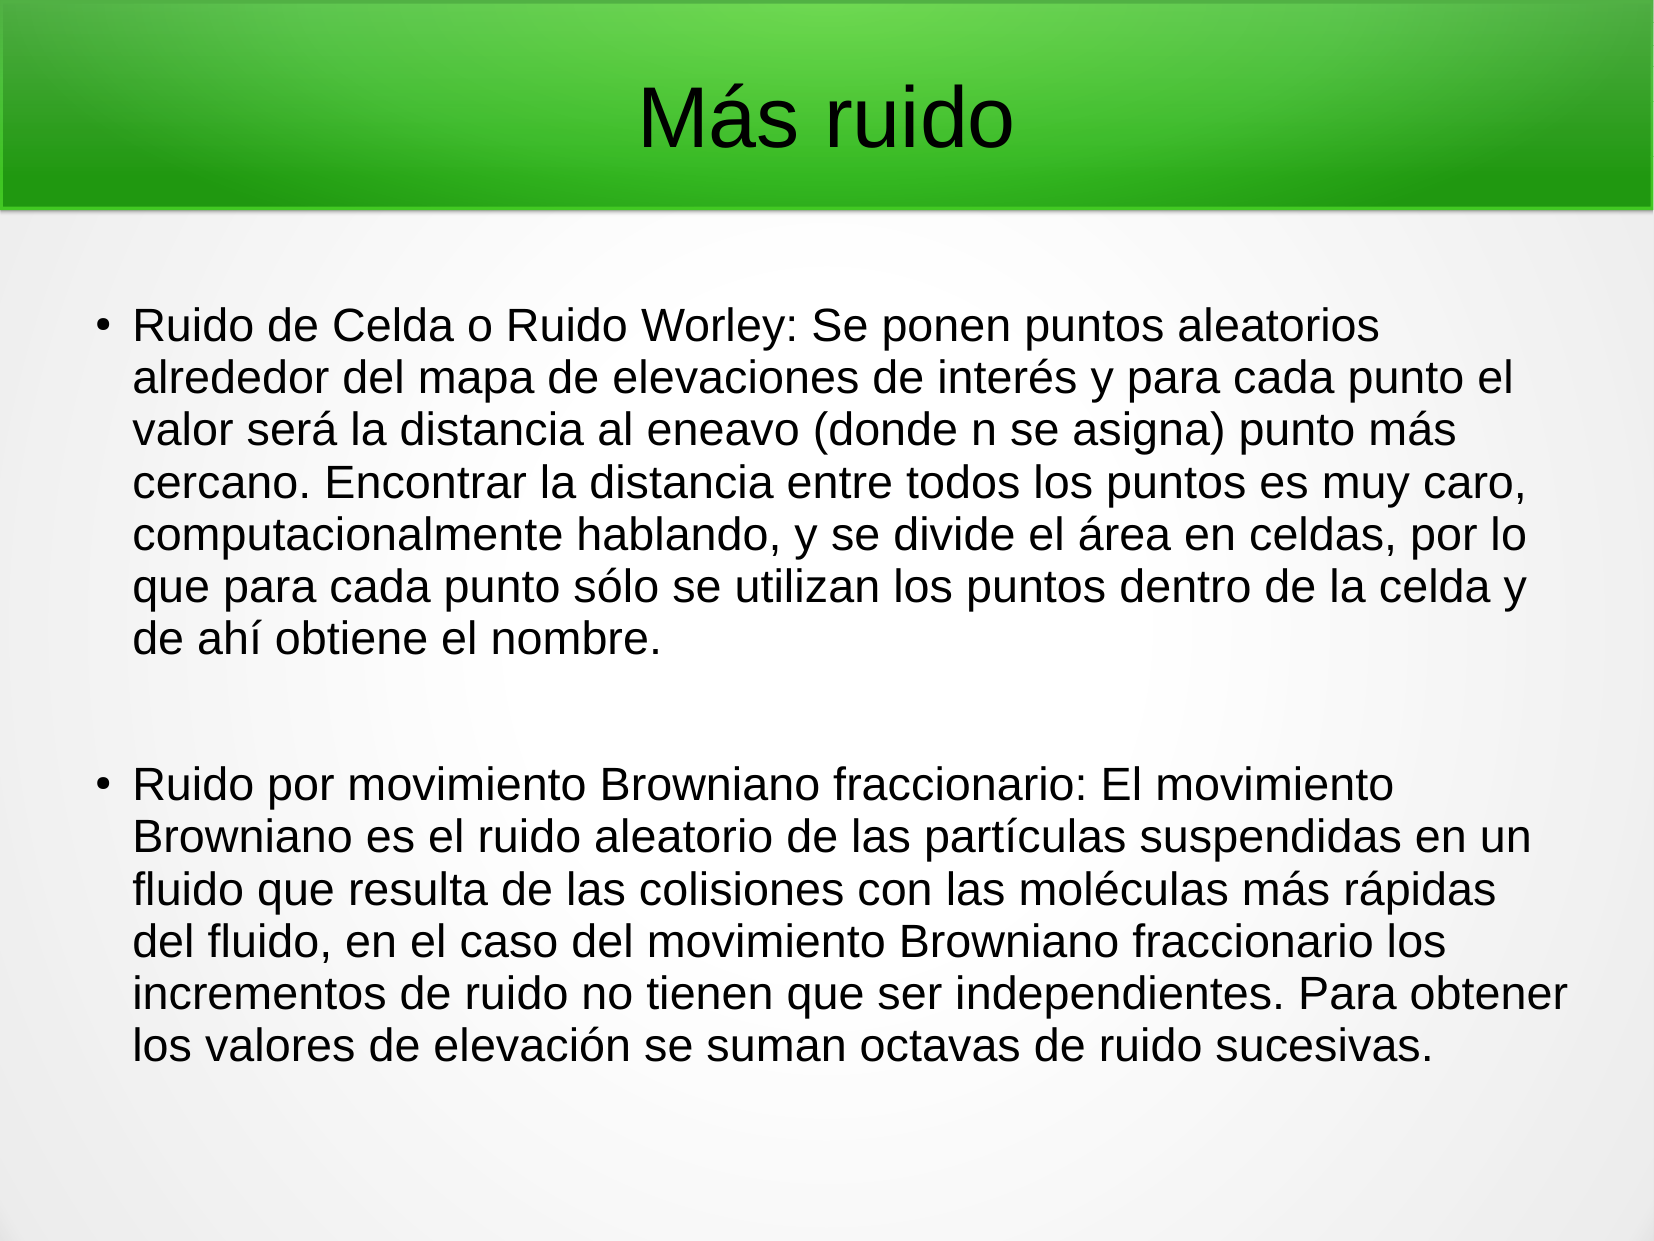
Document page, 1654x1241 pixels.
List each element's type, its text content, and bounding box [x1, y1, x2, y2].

list Ruido de Celda o Ruido Worley: Se ponen puntos aleatorios alrededor del mapa de elevaciones de interés y para cada punto el valor será la distancia al eneavo (donde n se asigna) punto más cercano. Encontrar la distancia entre todos los puntos es muy caro, computacionalmente hablando, y se divide el área en celdas, por lo que para cada punto sólo se utilizan los puntos dentro de la celda y de ahí obtiene el nombre. Ruido por movimiento Browniano fraccionario: El movimiento Browniano es el ruido aleatorio de las partículas suspendidas en un fluido que resulta de las colisiones con las moléculas más rápidas del fluido, en el caso del movimiento Browniano fraccionario los incrementos de ruido no tienen que ser independientes. Para obtener los valores de elevación se suman octavas de ruido sucesivas. [82, 299, 1571, 1111]
title Más ruido [82, 47, 1571, 189]
